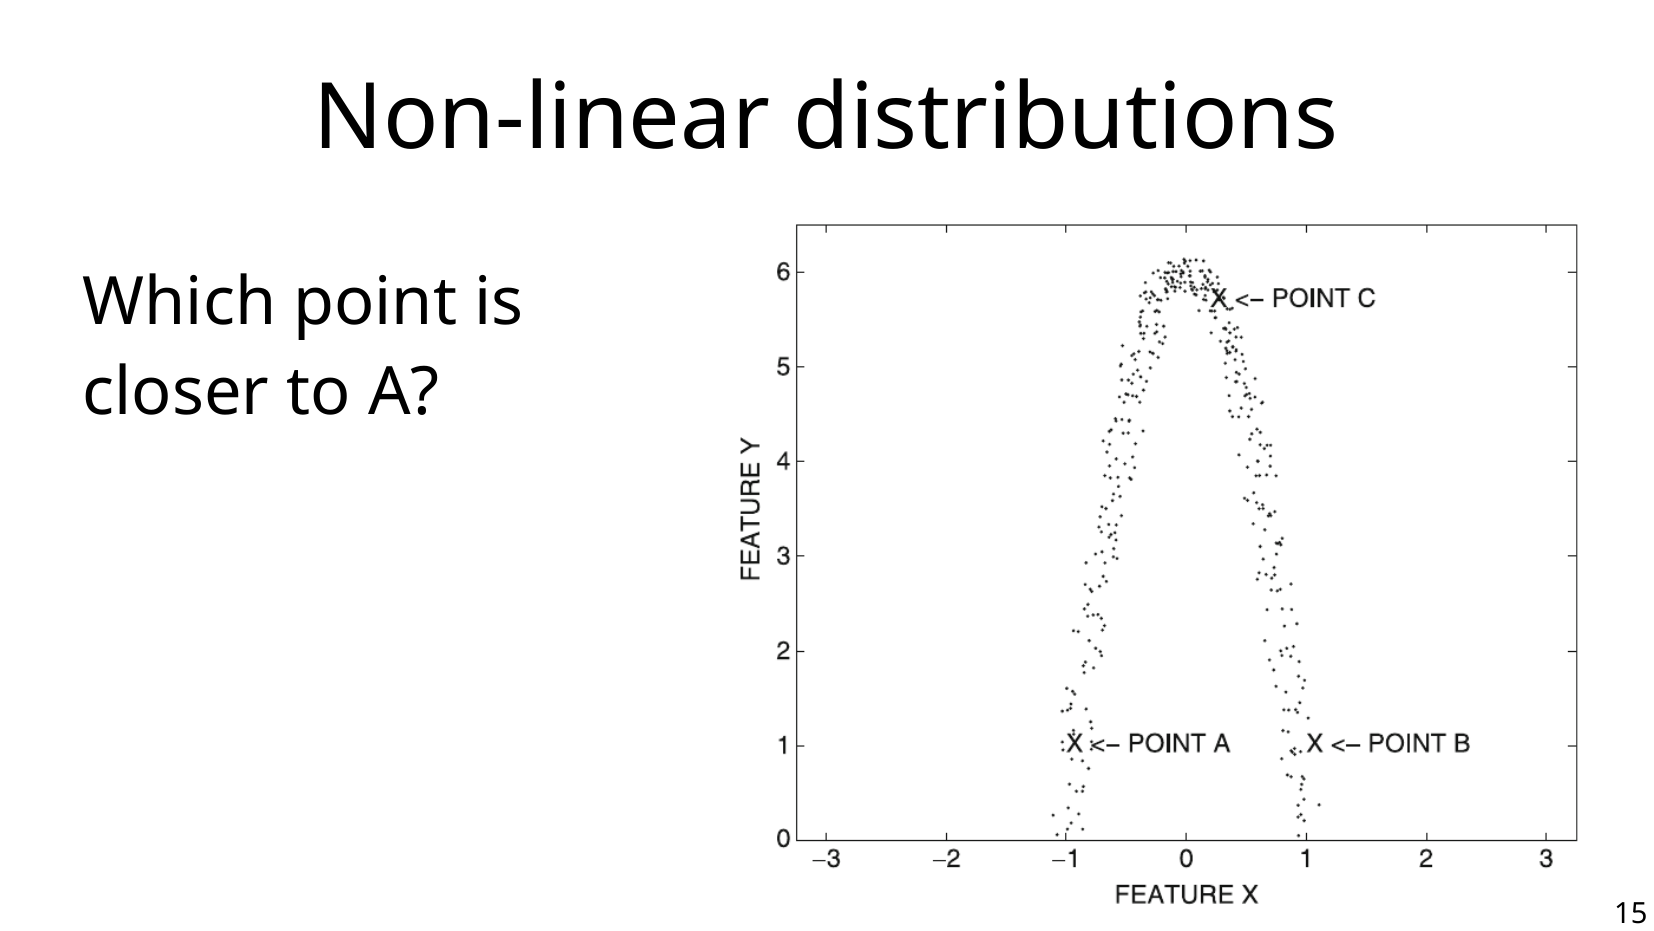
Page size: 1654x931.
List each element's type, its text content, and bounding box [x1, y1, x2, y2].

picture [710, 195, 1614, 931]
list Which point is closer to A? [82, 253, 616, 871]
title Non-linear distributions [82, 1, 1571, 226]
